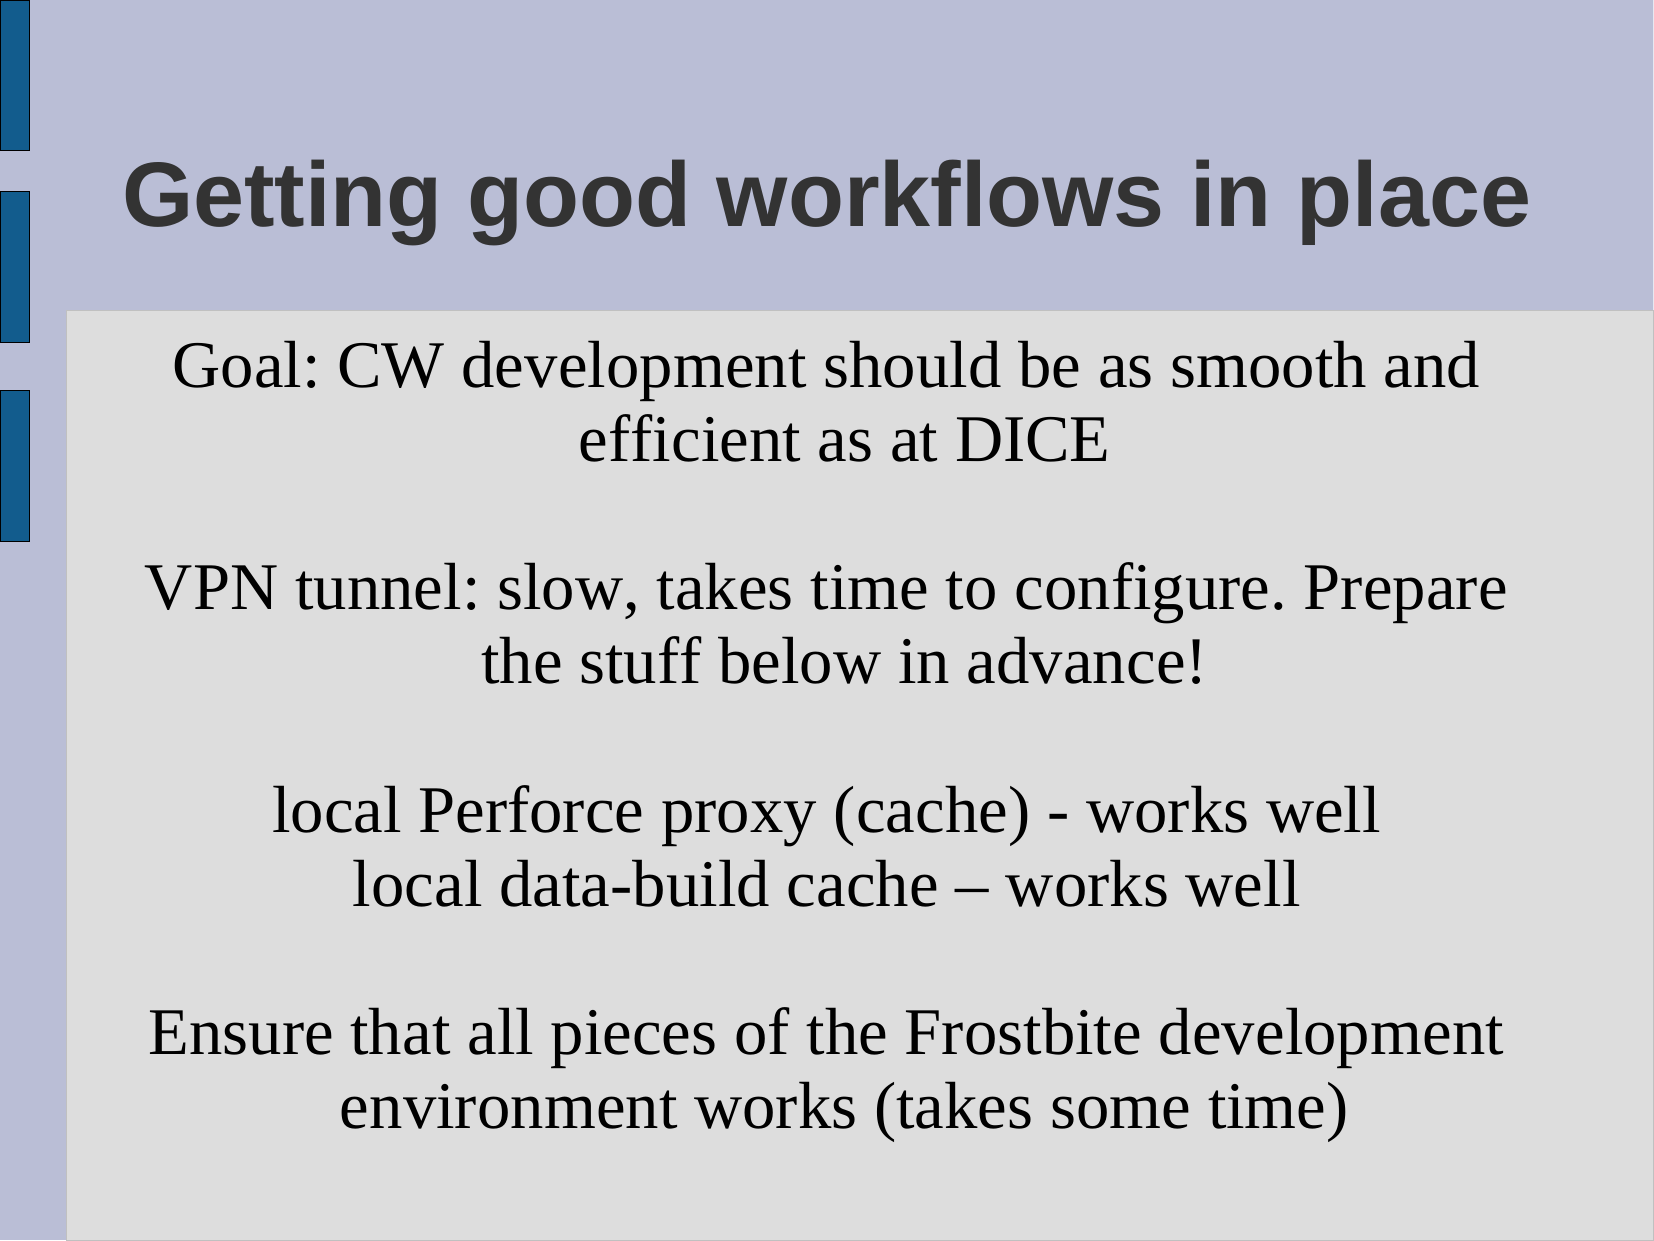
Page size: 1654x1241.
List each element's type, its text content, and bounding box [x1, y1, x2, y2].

title Getting good workflows in place [121, 91, 1534, 299]
subtitle Goal: CW development should be as smooth and efficient as at DICE VPN tunnel: slow, takes time to configure. Prepare the stuff below in advance! local Perforce proxy (cache) - works well local data-build cache – works well Ensure that all pieces of the Frostbite development environment works (takes some time) [121, 328, 1534, 1143]
